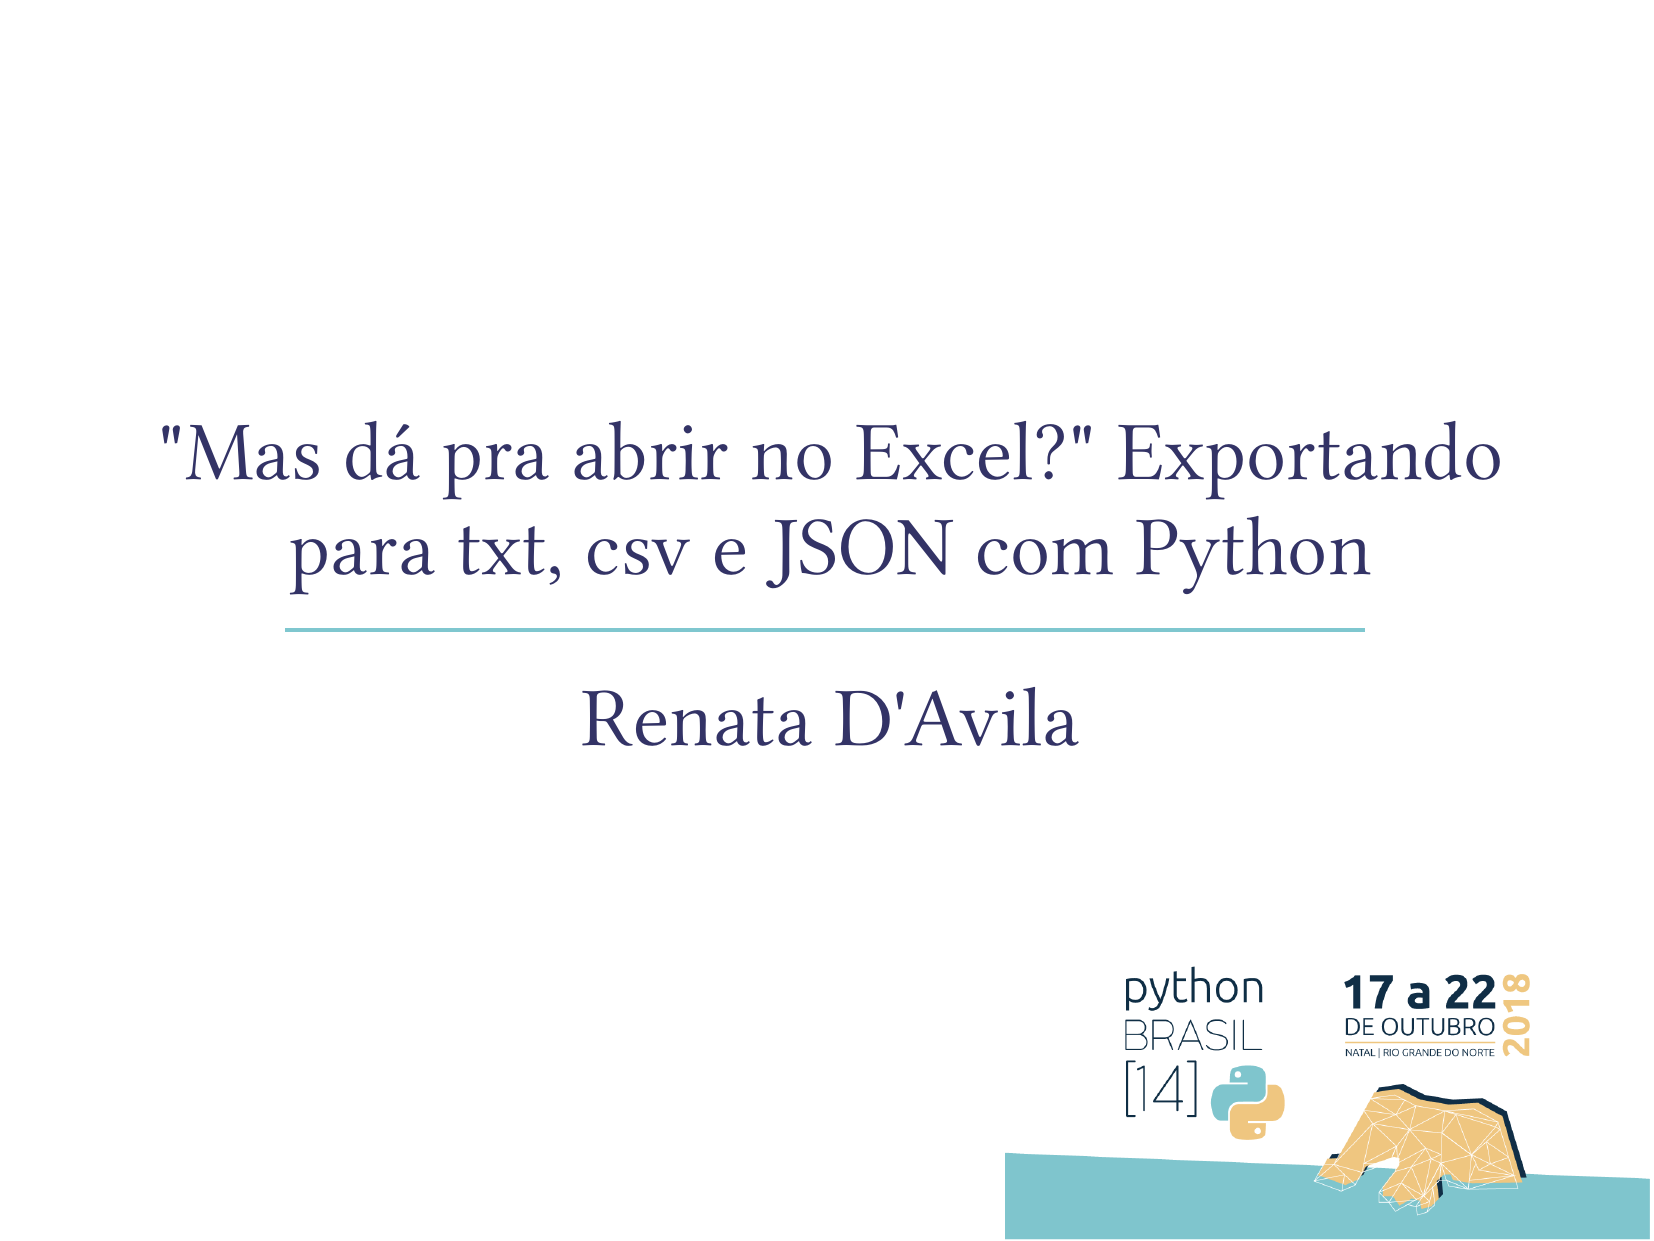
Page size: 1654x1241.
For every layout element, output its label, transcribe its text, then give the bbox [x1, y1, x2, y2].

picture [1005, 924, 1650, 1240]
subtitle "Mas dá pra abrir no Excel?" Exportando para txt, csv e JSON com Python Renata D'Avila [86, 105, 1576, 1066]
